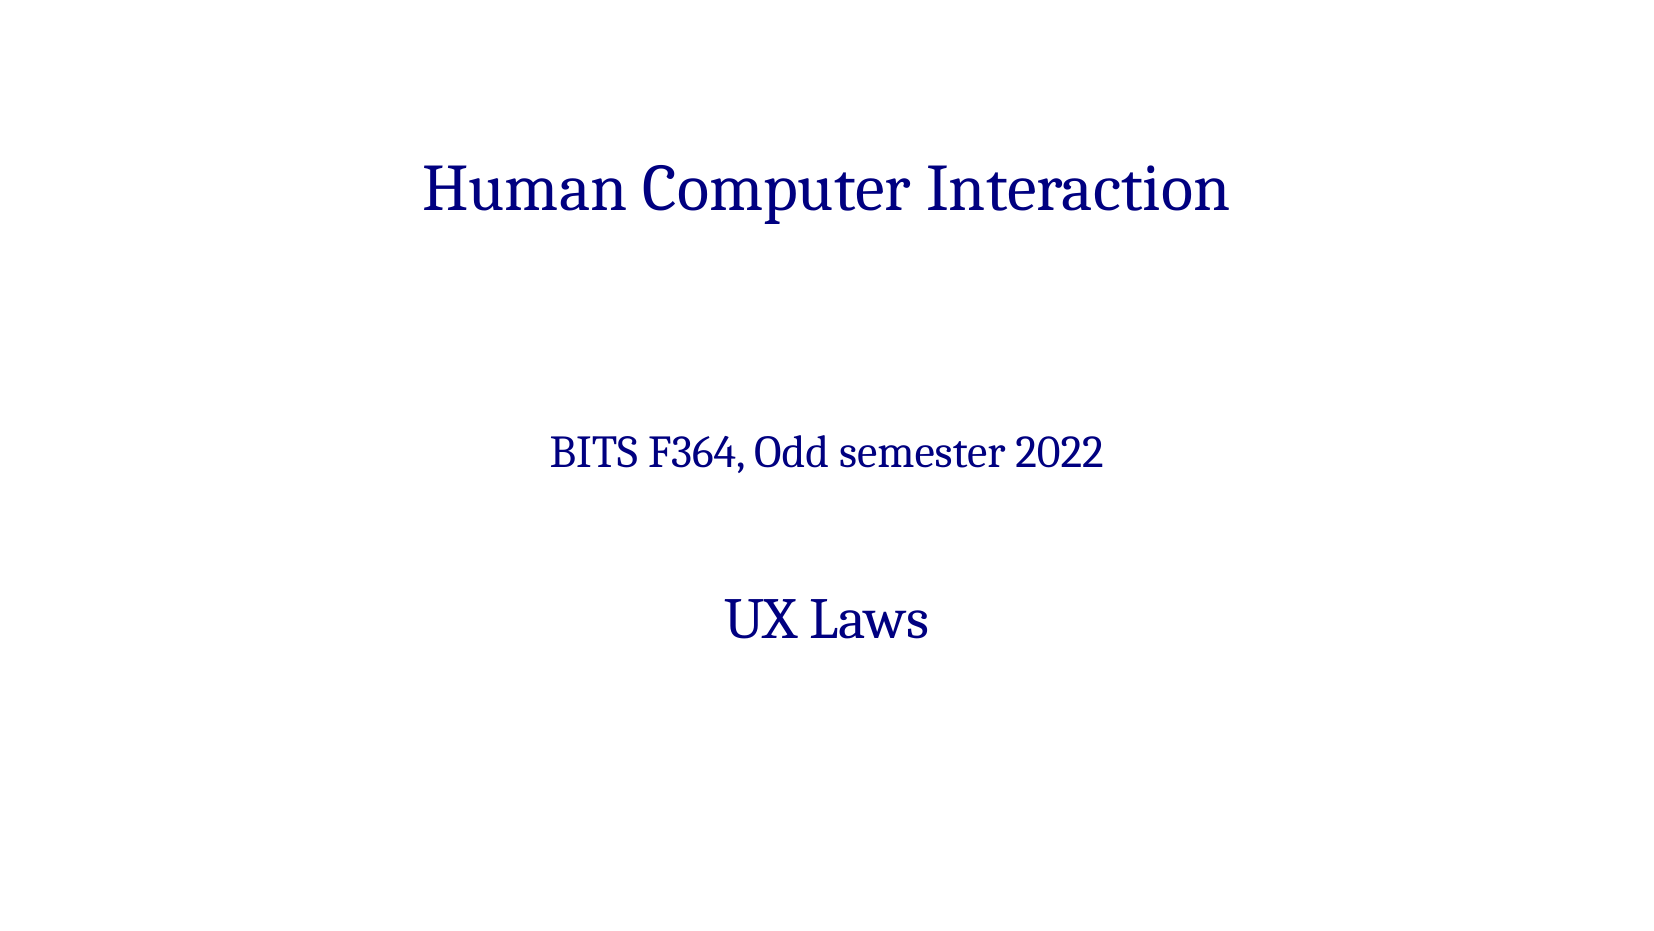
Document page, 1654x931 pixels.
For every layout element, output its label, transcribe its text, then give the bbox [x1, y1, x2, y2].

subtitle Human Computer Interaction BITS F364, Odd semester 2022 UX Laws [82, 37, 1571, 757]
